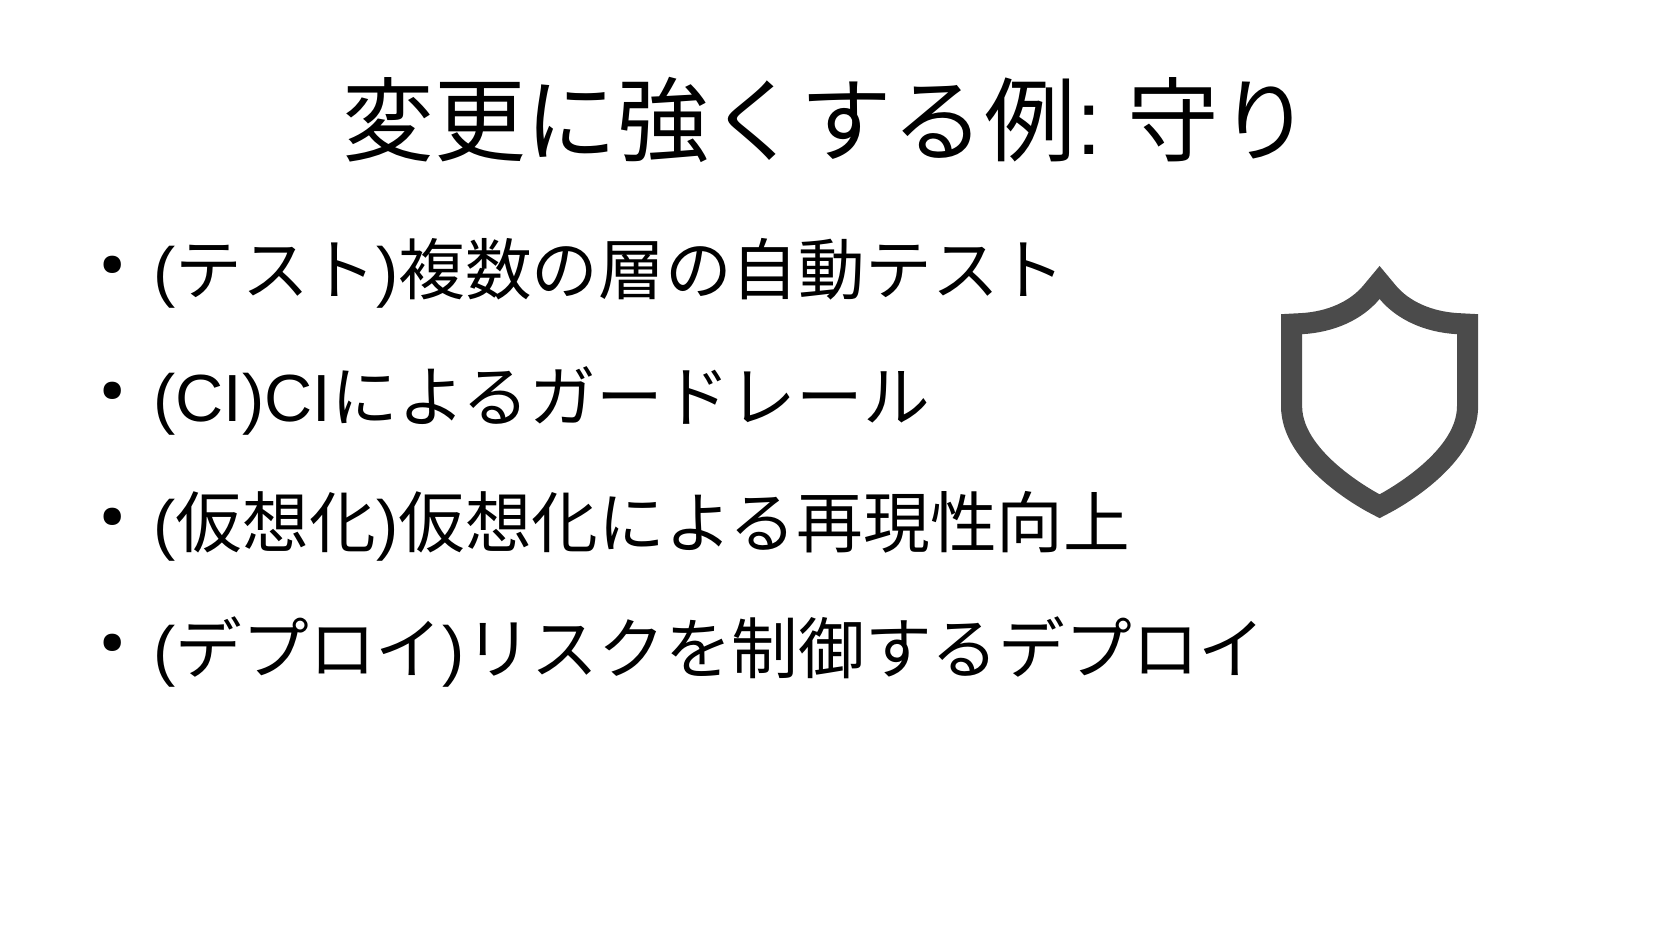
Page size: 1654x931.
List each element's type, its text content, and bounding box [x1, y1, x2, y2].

picture [1253, 265, 1506, 519]
title 変更に強くする例: 守り [82, 37, 1571, 193]
list (テスト)複数の層の自動テスト (CI)CIによるガードレール (仮想化)仮想化による再現性向上 (デプロイ)リスクを制御するデプロイ [82, 217, 1571, 758]
